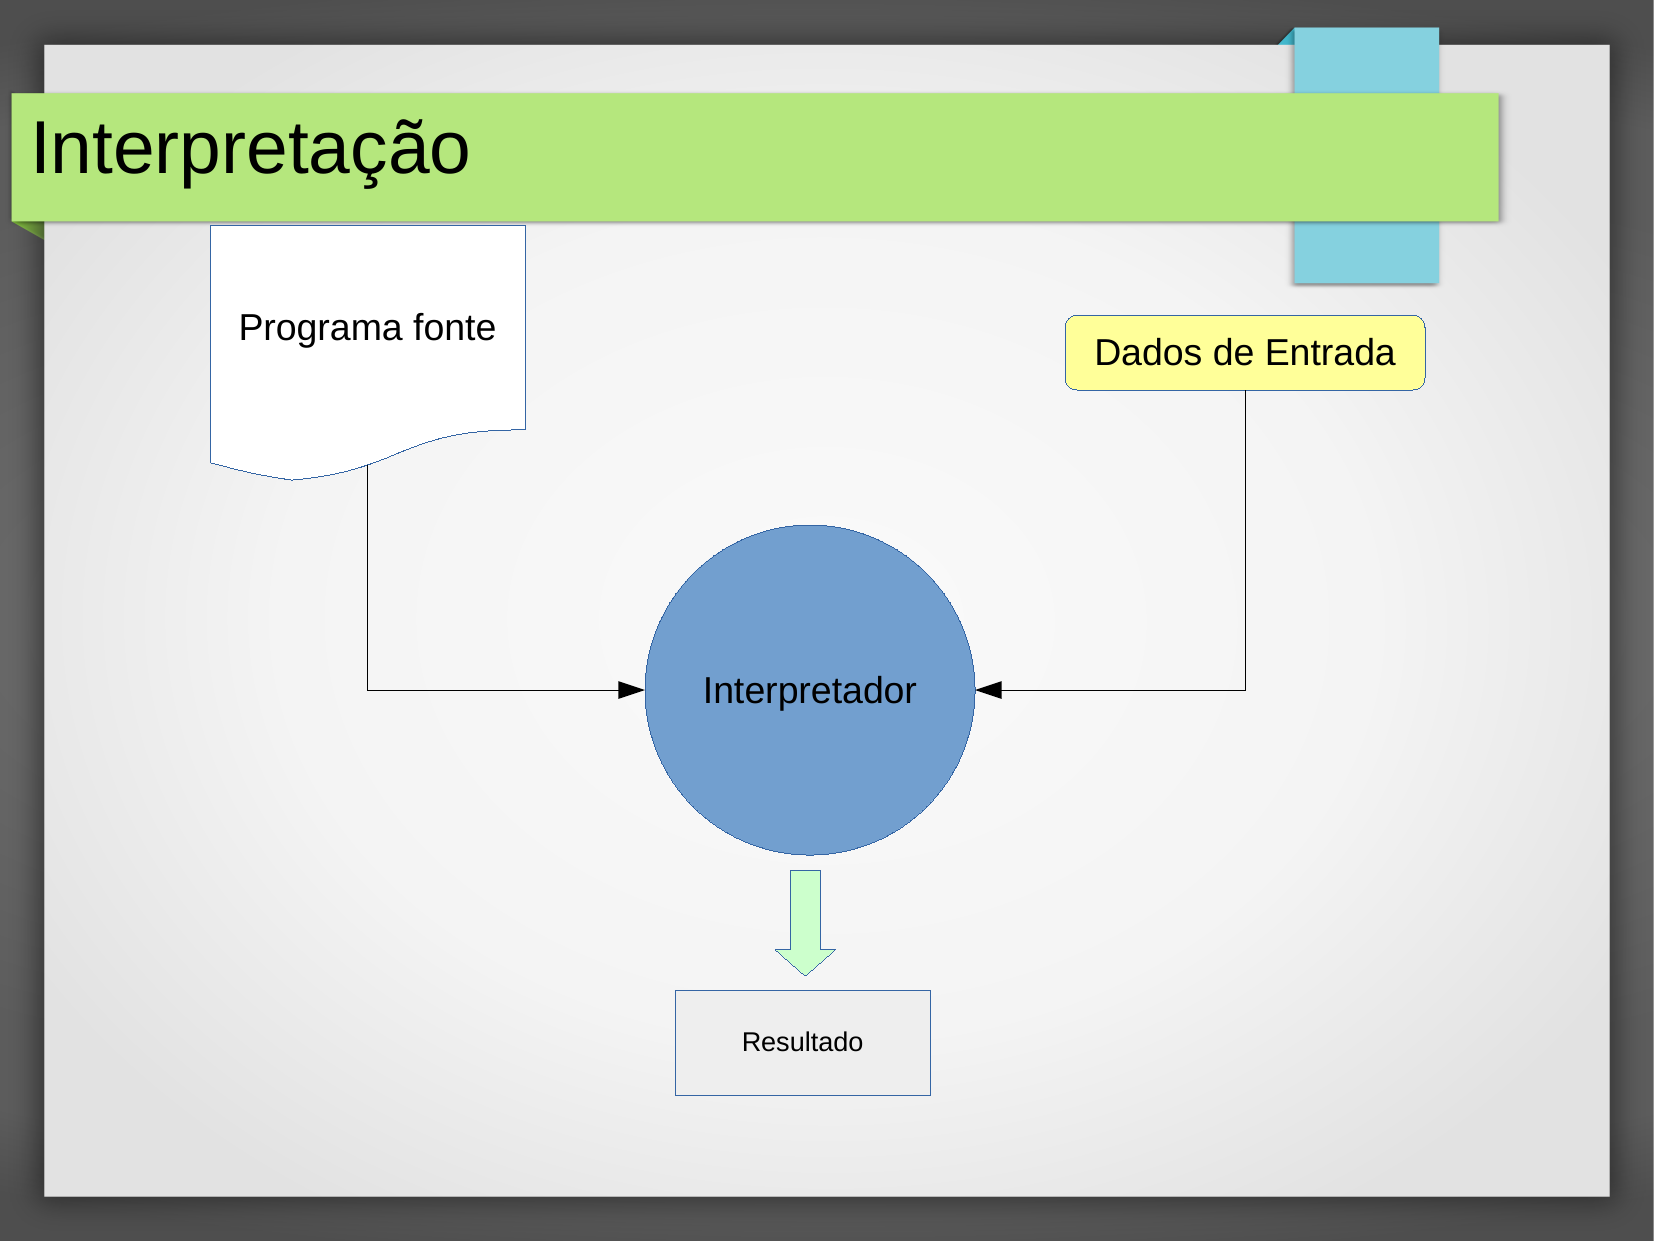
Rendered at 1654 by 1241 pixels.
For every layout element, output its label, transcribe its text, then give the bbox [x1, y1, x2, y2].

text_box Interpretador [645, 525, 976, 856]
text_box Resultado [675, 990, 931, 1096]
text_box [775, 870, 836, 976]
picture [0, 0, 1654, 1241]
title Interpretação [30, 90, 728, 206]
text_box Programa fonte [210, 225, 526, 481]
text_box Dados de Entrada [1065, 315, 1426, 391]
